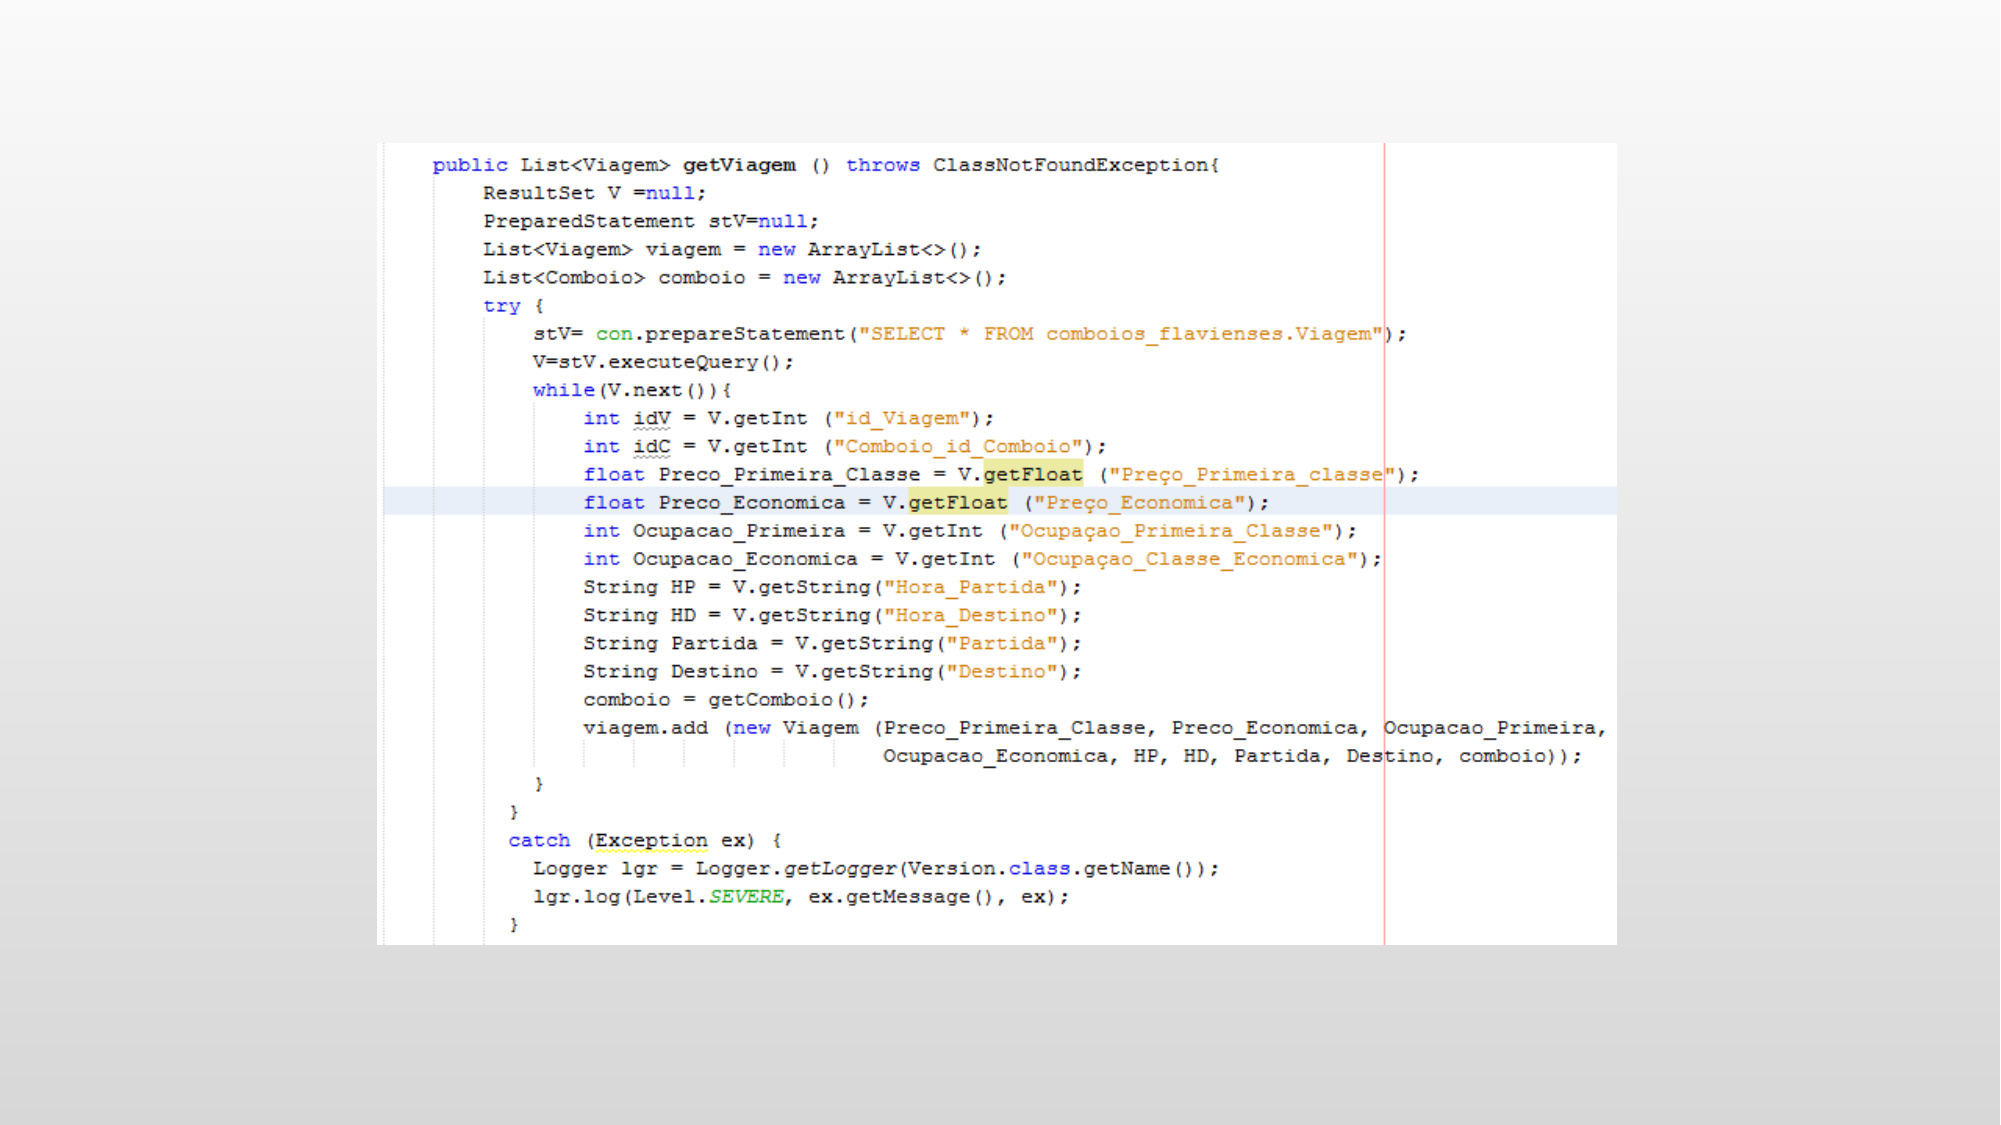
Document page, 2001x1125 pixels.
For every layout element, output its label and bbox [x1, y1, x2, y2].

picture [377, 143, 1617, 946]
